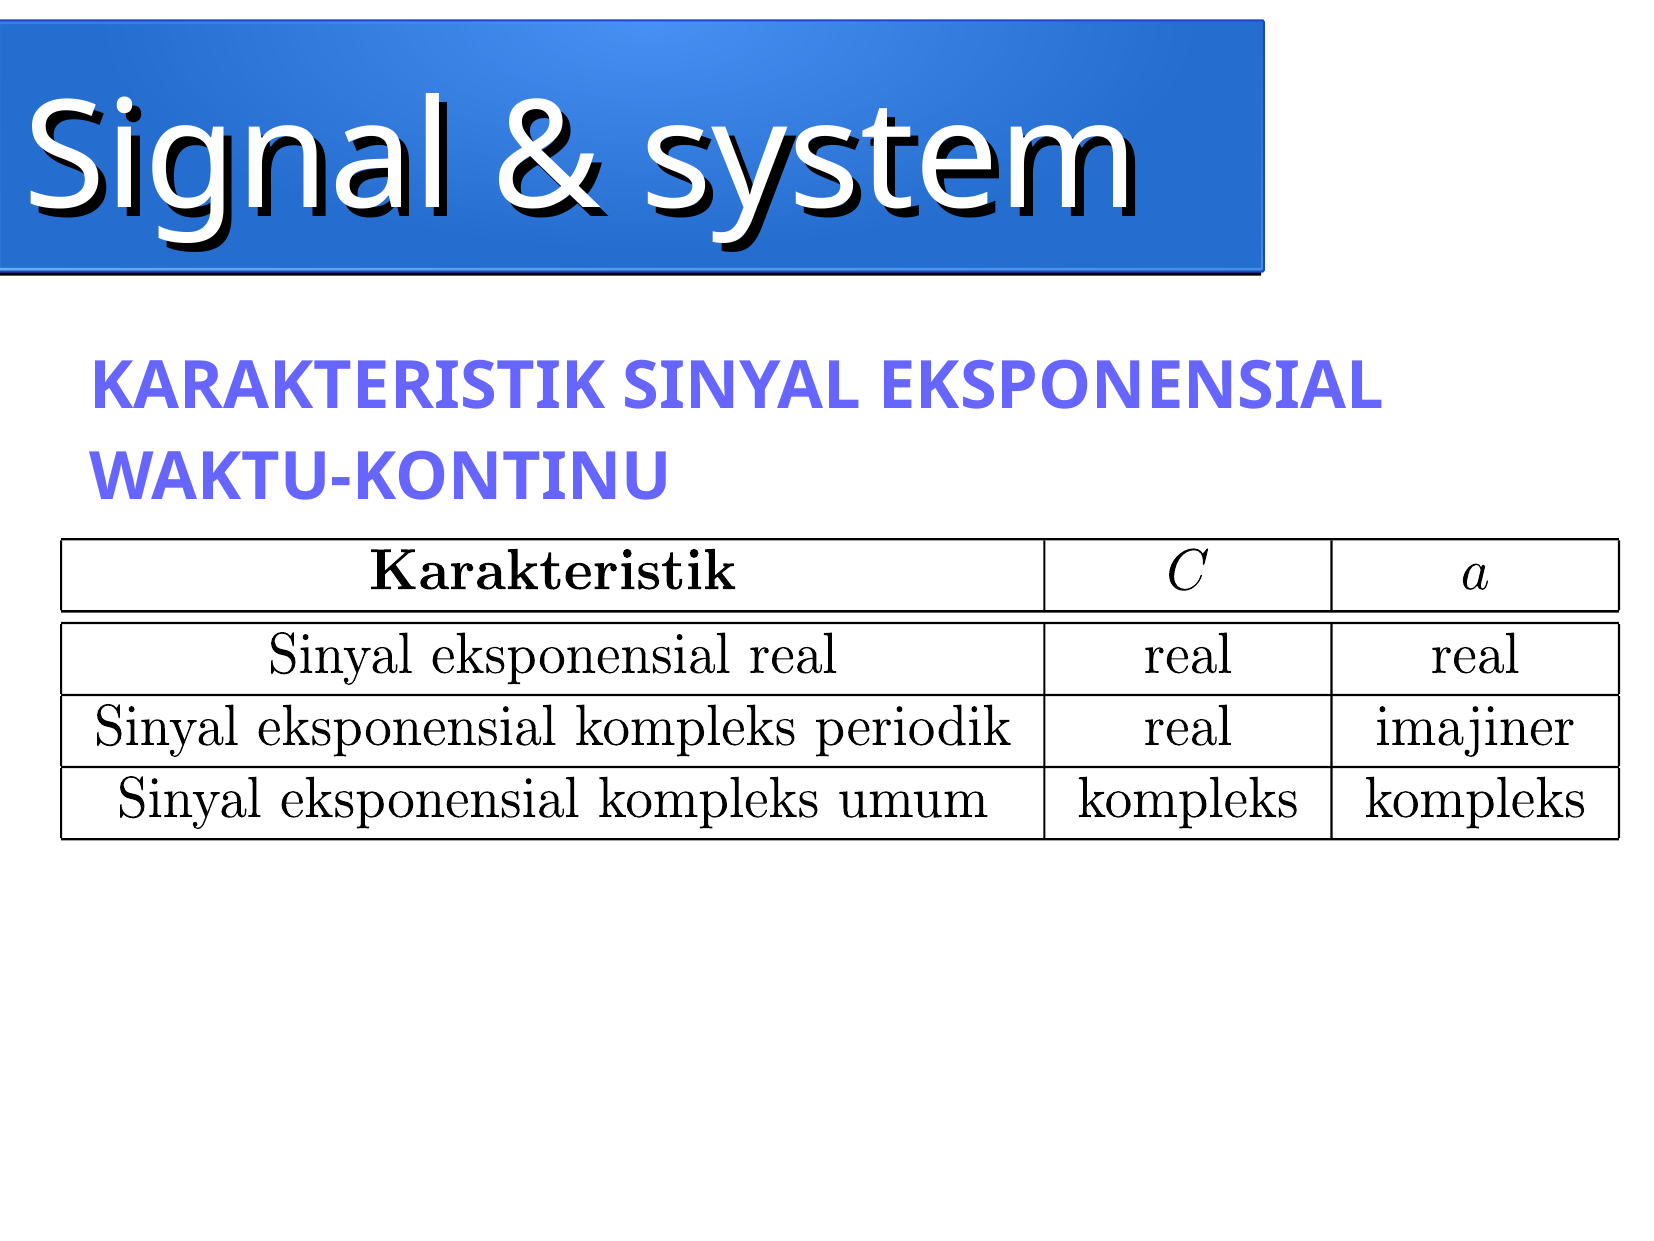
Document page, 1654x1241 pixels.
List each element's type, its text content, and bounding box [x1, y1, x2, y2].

text_box KARAKTERISTIK SINYAL EKSPONENSIAL WAKTU-KONTINU [75, 330, 1587, 501]
title Signal & system [23, 0, 1323, 325]
text_box [60, 538, 1621, 841]
